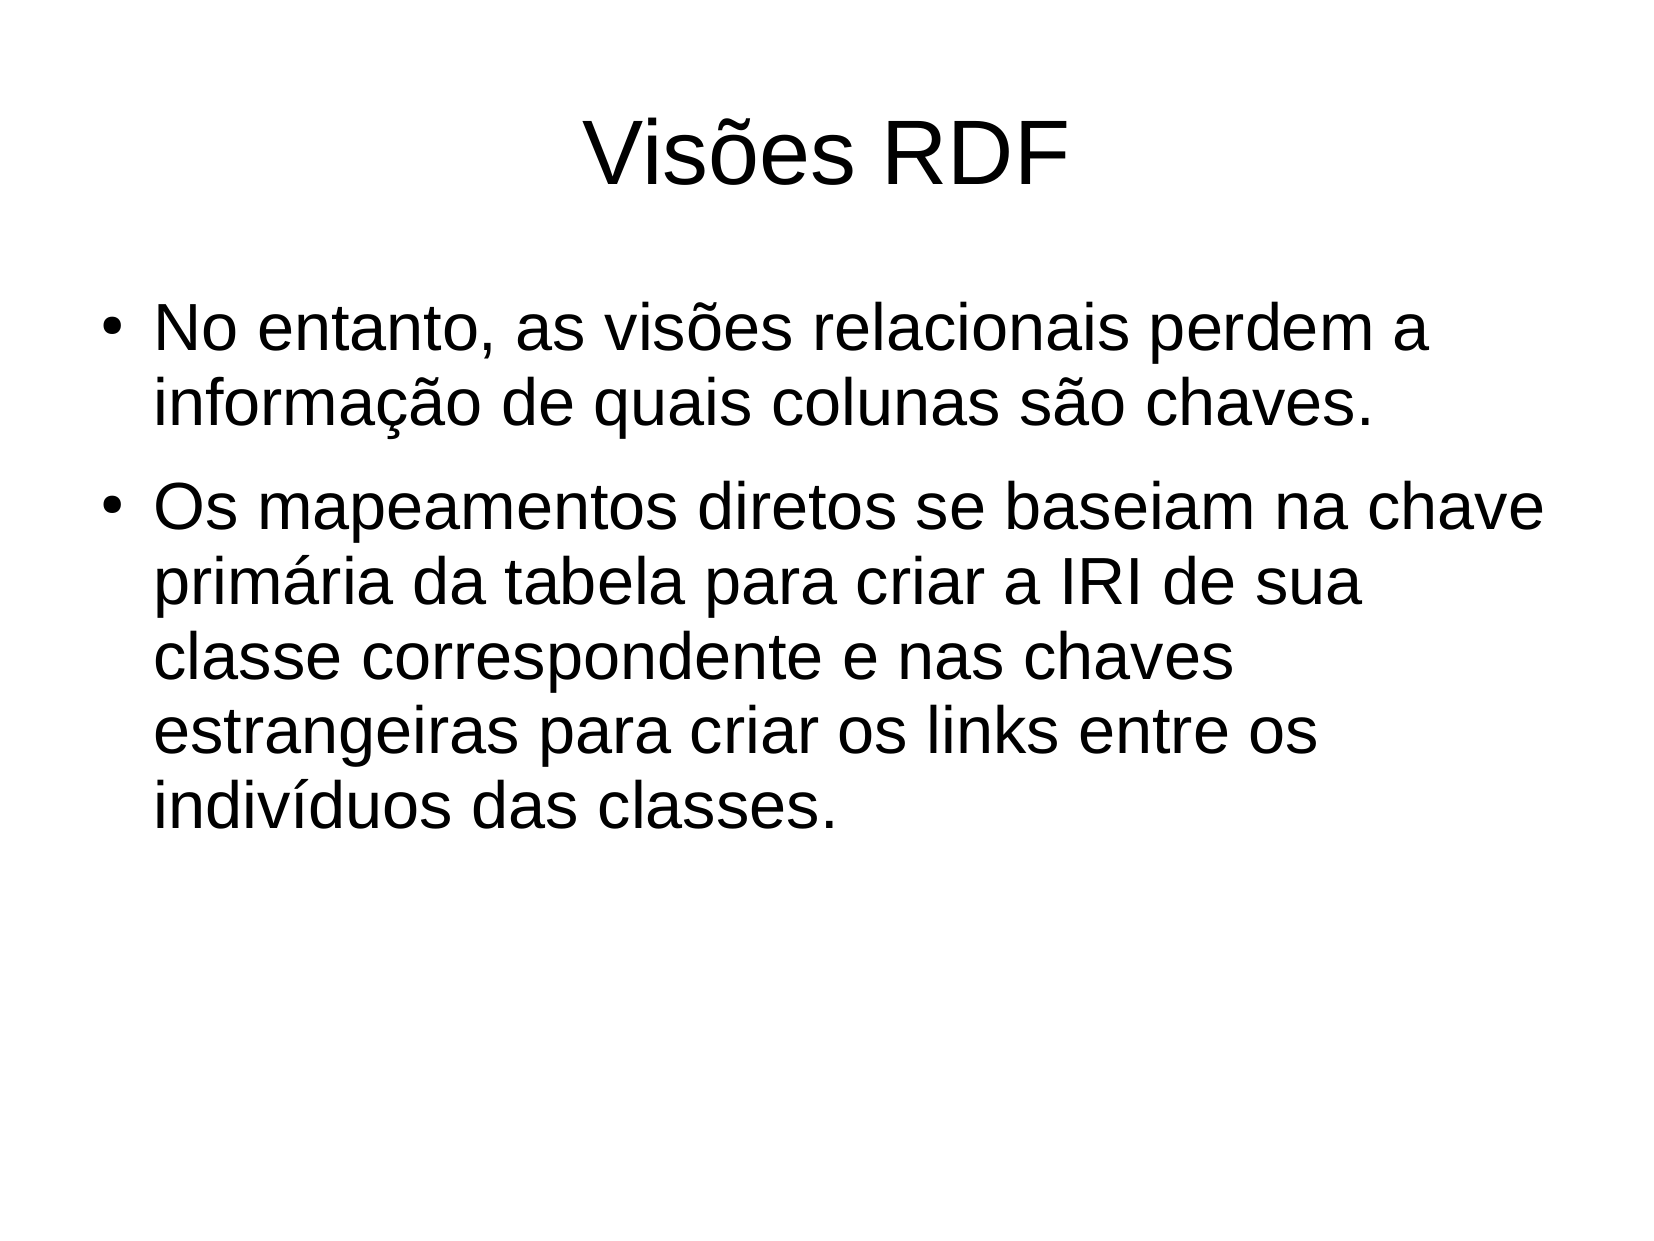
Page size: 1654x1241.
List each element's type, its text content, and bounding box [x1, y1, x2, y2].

list No entanto, as visões relacionais perdem a informação de quais colunas são chaves. Os mapeamentos diretos se baseiam na chave primária da tabela para criar a IRI de sua classe correspondente e nas chaves estrangeiras para criar os links entre os indivíduos das classes. [82, 290, 1571, 1109]
title Visões RDF [82, 49, 1571, 257]
